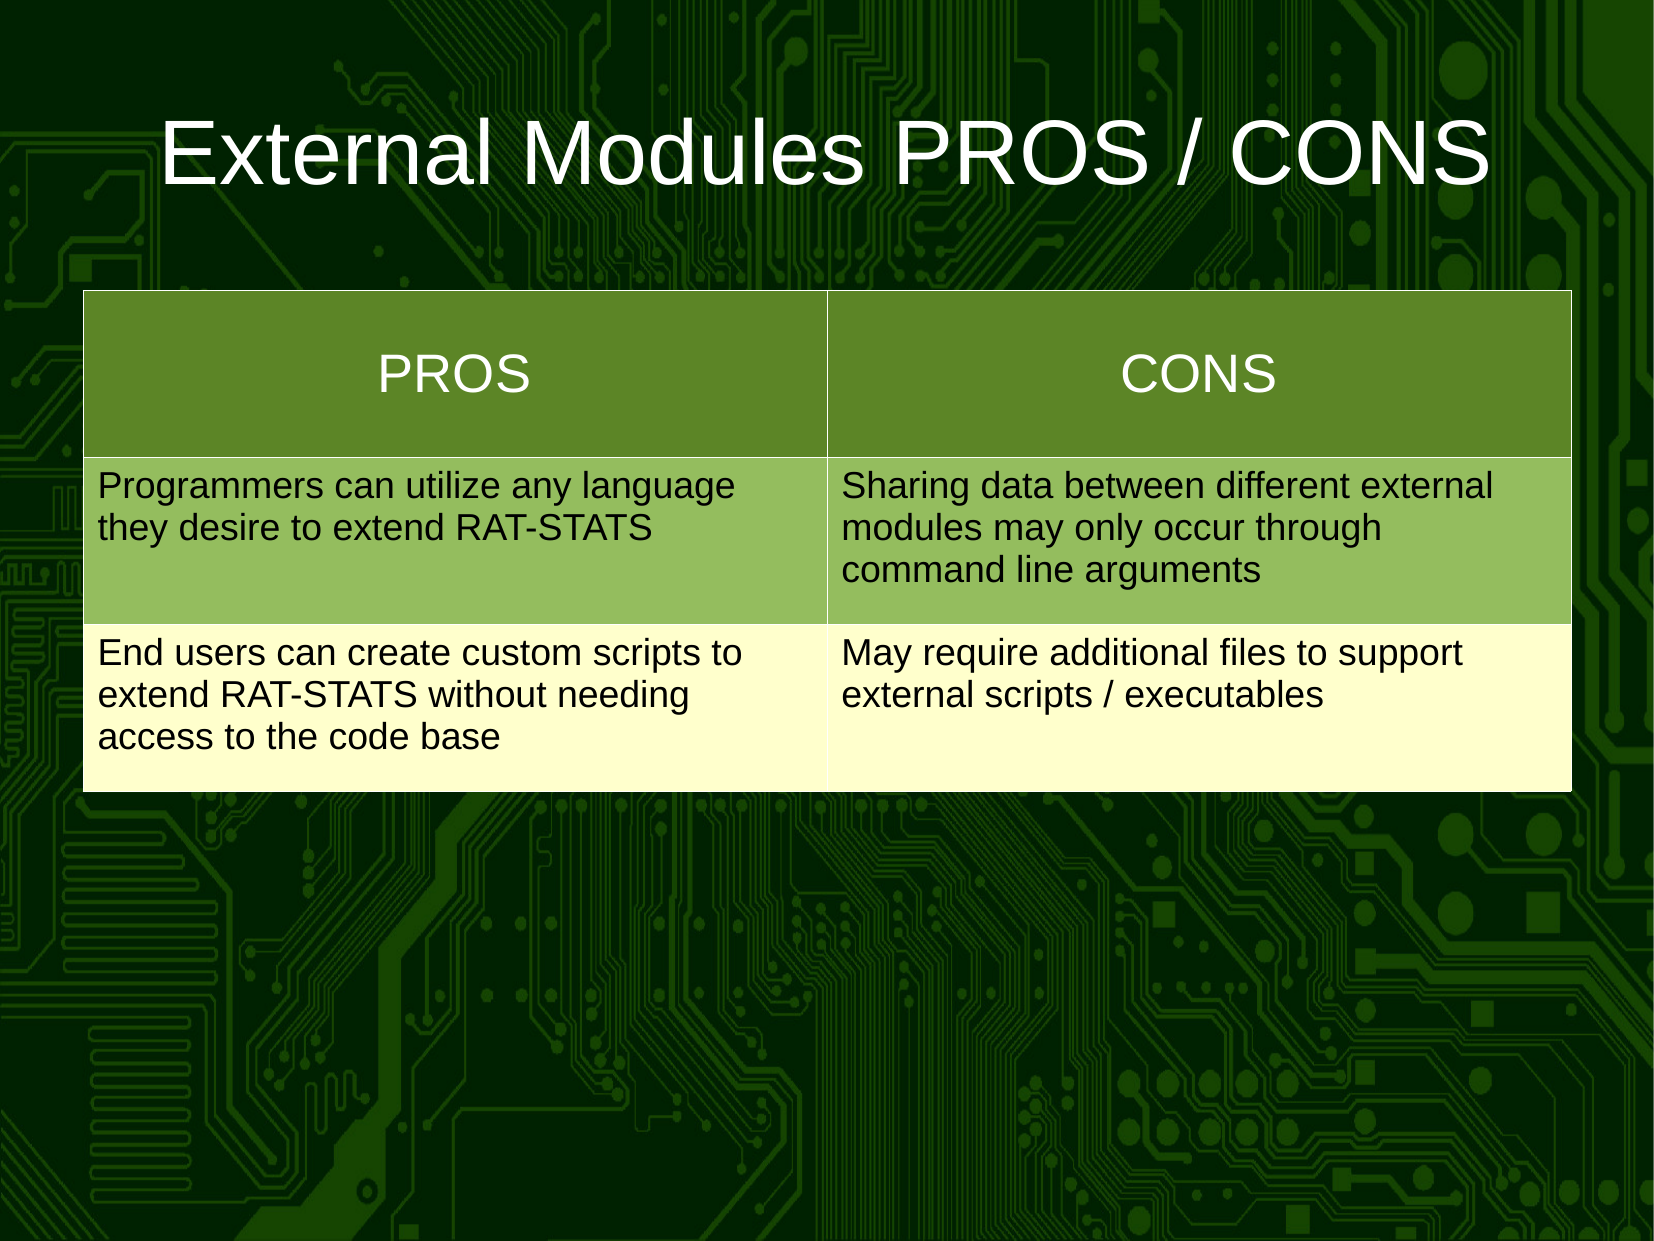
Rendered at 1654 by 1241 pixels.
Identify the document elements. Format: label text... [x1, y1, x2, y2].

table_header CONS [828, 291, 1571, 457]
picture [0, 0, 1654, 1241]
table_cell May require additional files to support external scripts / executables [828, 625, 1571, 791]
table_header PROS [84, 291, 827, 457]
title External Modules PROS / CONS [82, 49, 1571, 257]
table_cell Sharing data between different external modules may only occur through command line arguments [828, 458, 1571, 624]
table_cell End users can create custom scripts to extend RAT-STATS without needing access to the code base [84, 625, 827, 791]
table_cell Programmers can utilize any language they desire to extend RAT-STATS [84, 458, 827, 624]
